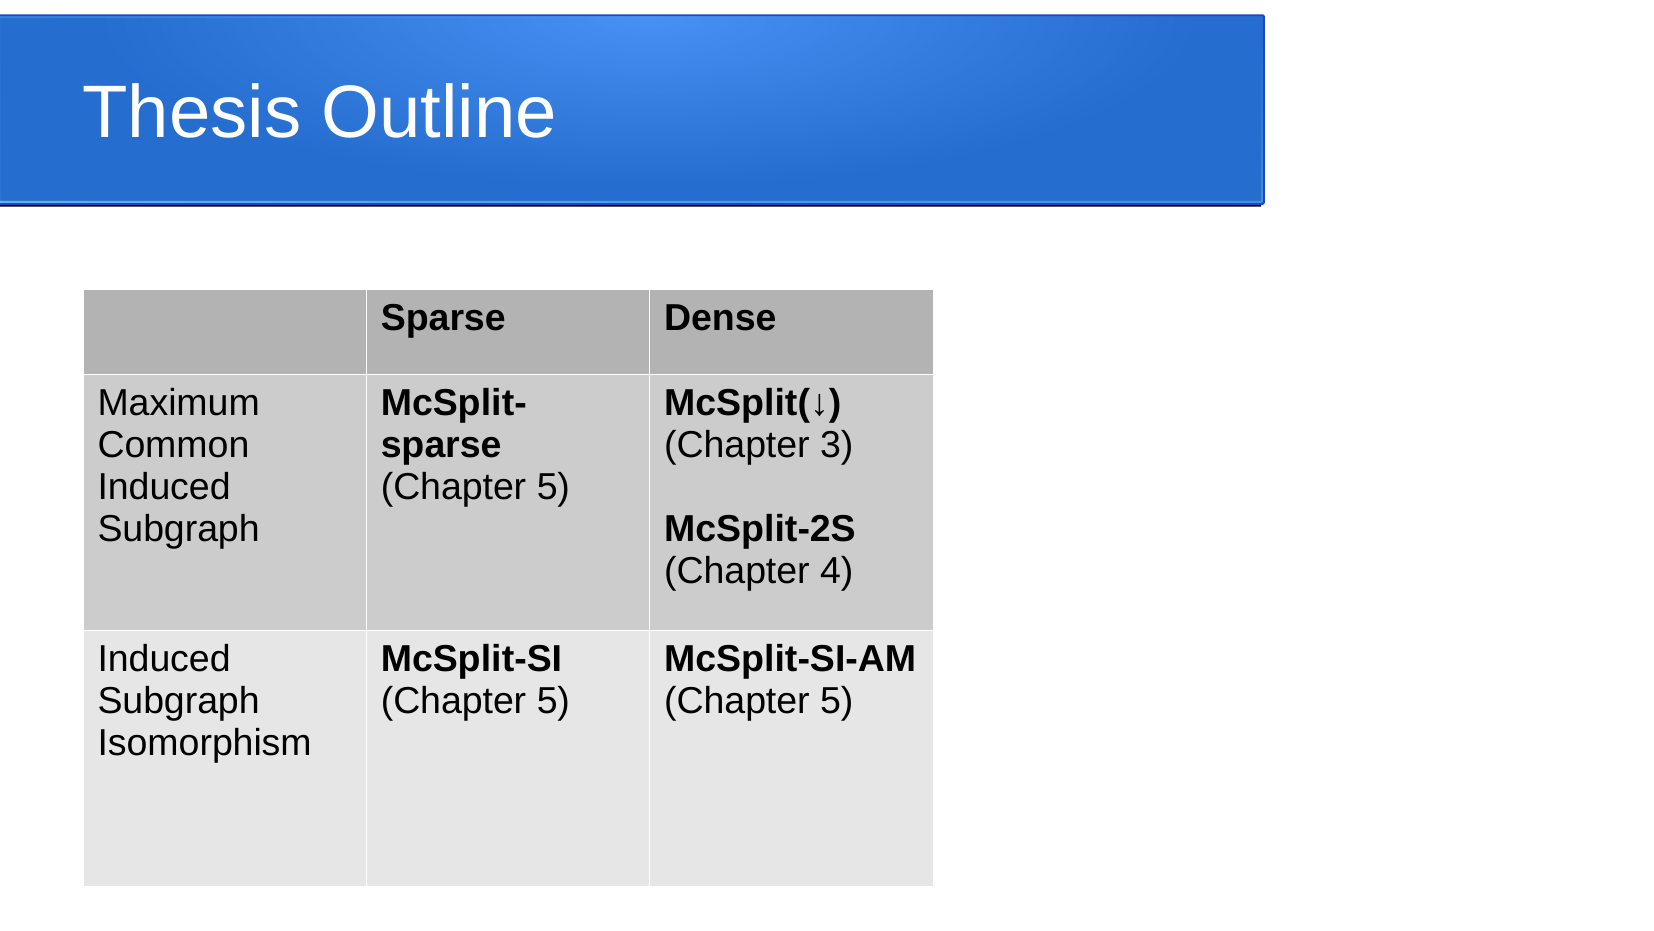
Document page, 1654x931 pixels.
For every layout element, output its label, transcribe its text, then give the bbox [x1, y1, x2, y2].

table_cell McSplit-SI-AM (Chapter 5) [650, 631, 933, 886]
table_cell Induced Subgraph Isomorphism [84, 631, 366, 886]
table_header Dense [650, 290, 933, 374]
table_cell McSplit-SI (Chapter 5) [367, 631, 649, 886]
table_cell Maximum Common Induced Subgraph [84, 375, 366, 630]
table_cell McSplit(↓) (Chapter 3) McSplit-2S (Chapter 4) [650, 375, 933, 630]
title Thesis Outline [82, 35, 1235, 189]
table_header [84, 290, 366, 374]
table_cell McSplit-sparse (Chapter 5) [367, 375, 649, 630]
table_header Sparse [367, 290, 649, 374]
